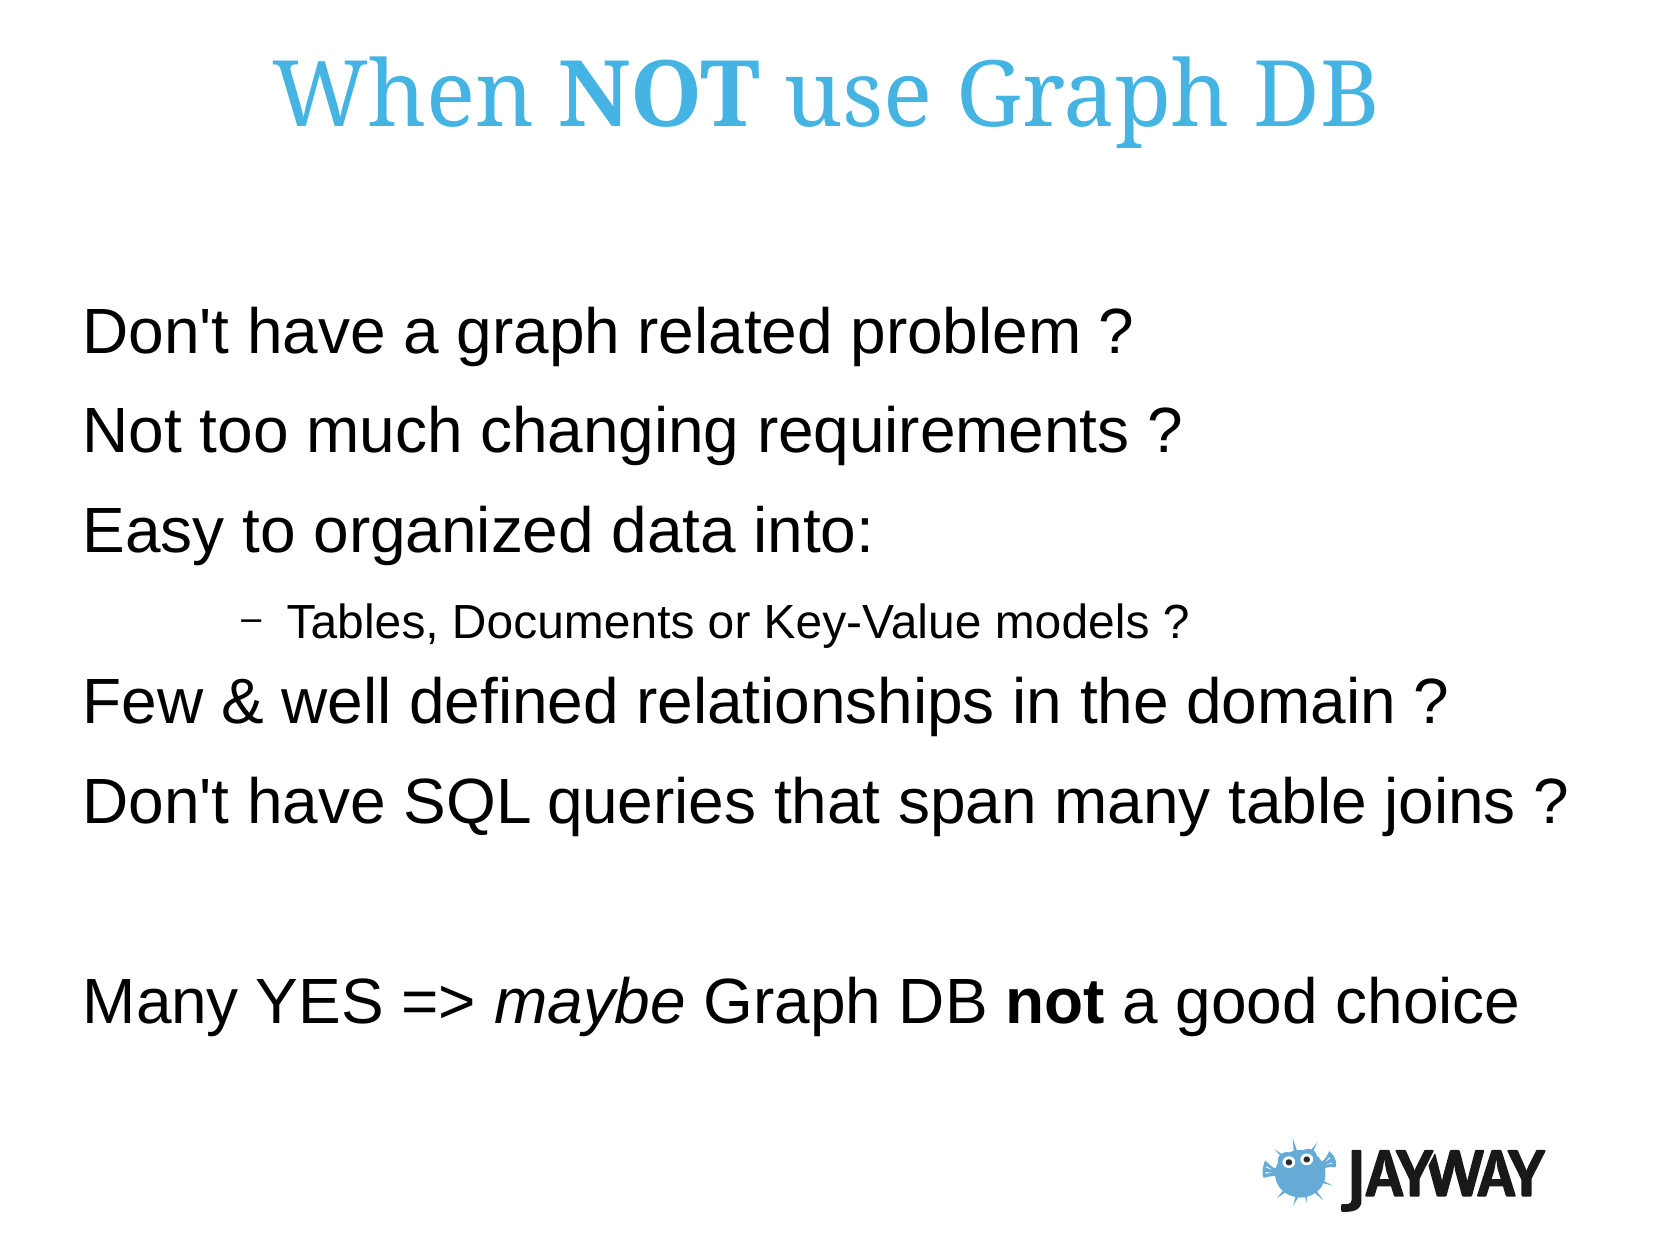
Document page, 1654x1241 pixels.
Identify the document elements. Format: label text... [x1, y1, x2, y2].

list Don't have a graph related problem ? Not too much changing requirements ? Easy to organized data into: Tables, Documents or Key-Value models ? Few & well defined relationships in the domain ? Don't have SQL queries that span many table joins ? Many YES => maybe Graph DB not a good choice [82, 295, 1571, 1114]
title When NOT use Graph DB [82, 45, 1571, 261]
